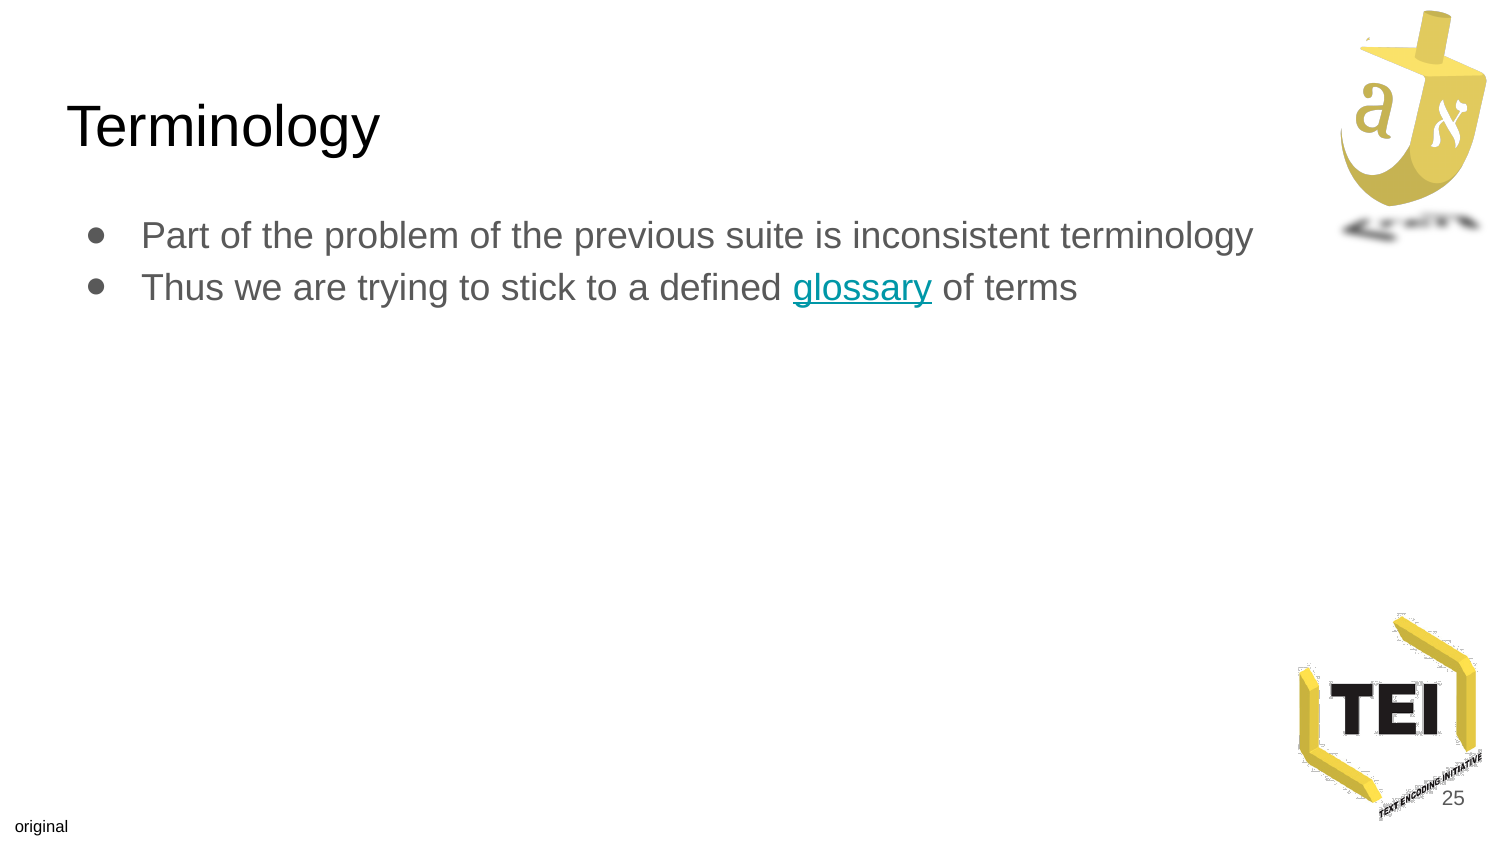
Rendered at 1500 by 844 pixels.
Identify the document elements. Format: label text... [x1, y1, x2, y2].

picture [1275, 604, 1500, 830]
title Terminology [51, 72, 1449, 167]
list Part of the problem of the previous suite is inconsistent terminology Thus we are trying to stick to a defined glossary of terms [51, 189, 1449, 750]
text_box original [0, 810, 114, 844]
picture [1324, 0, 1497, 250]
slide_number <number> [1389, 764, 1480, 830]
